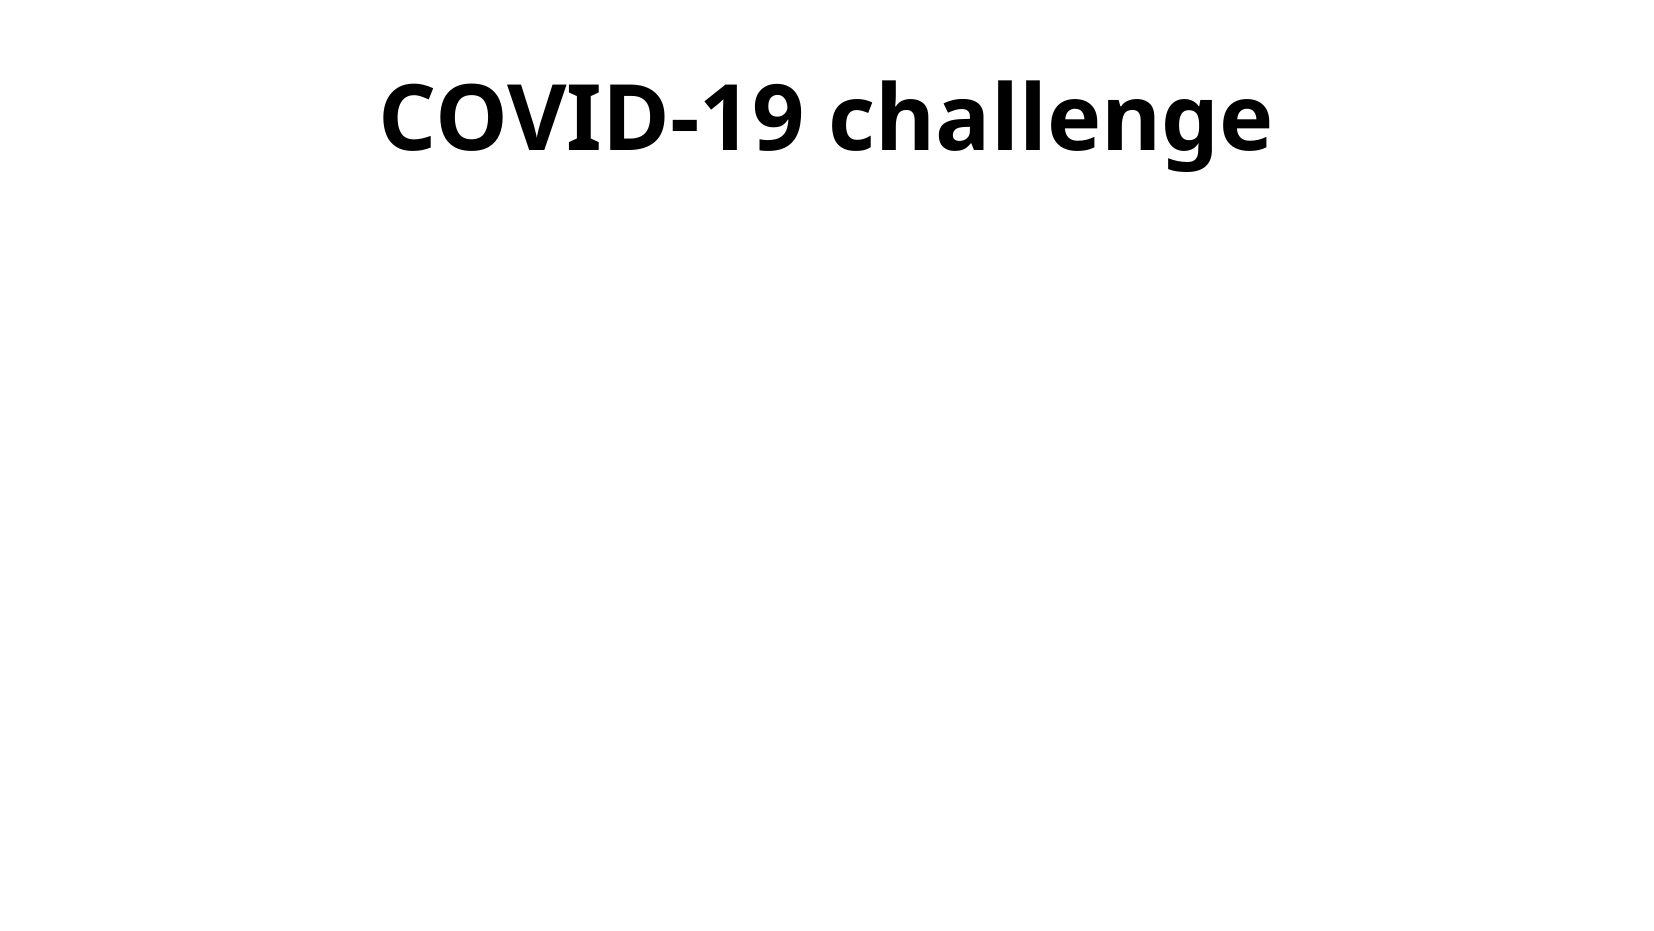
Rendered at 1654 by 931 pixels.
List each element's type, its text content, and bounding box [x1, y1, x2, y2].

title COVID-19 challenge [82, 37, 1571, 193]
